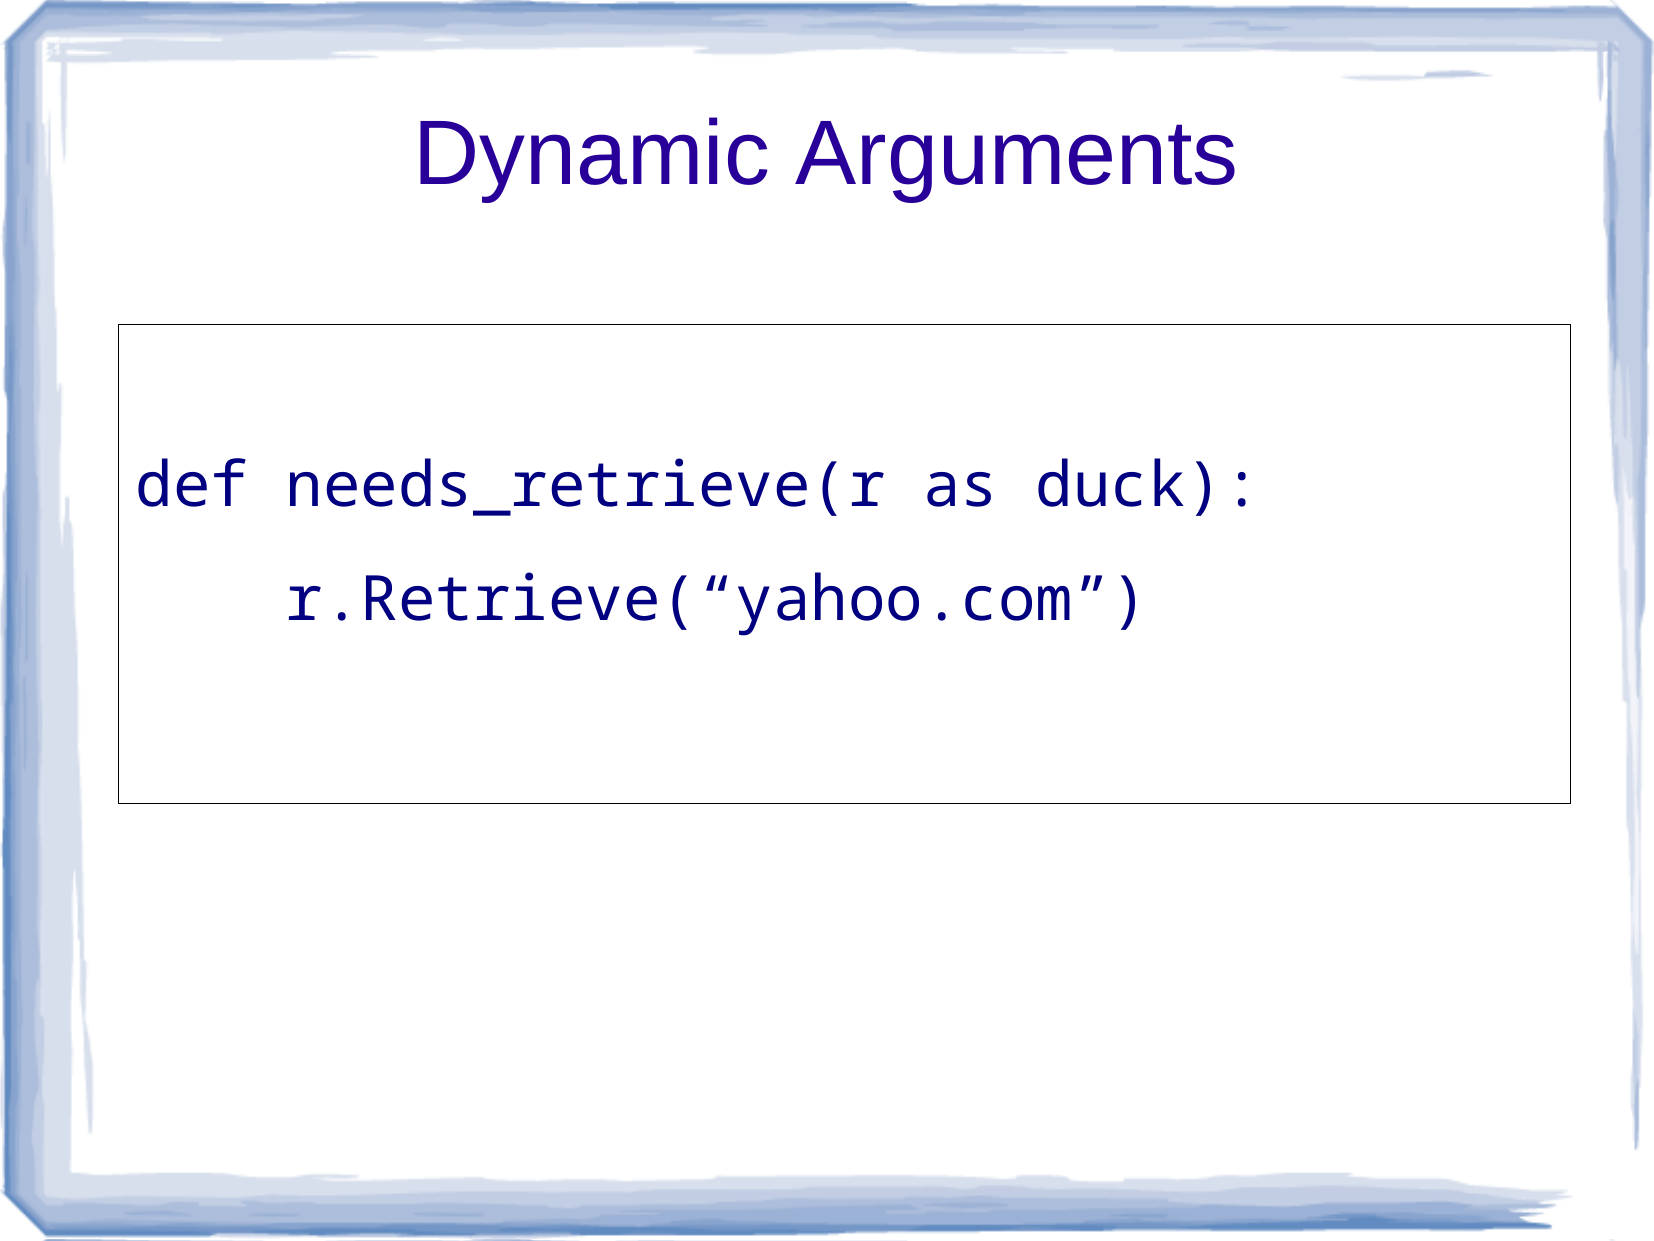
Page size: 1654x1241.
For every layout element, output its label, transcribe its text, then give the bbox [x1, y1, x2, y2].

list def needs_retrieve(r as duck): r.Retrieve(“yahoo.com”) [118, 324, 1571, 804]
title Dynamic Arguments [82, 49, 1571, 257]
picture [0, 0, 1654, 1241]
